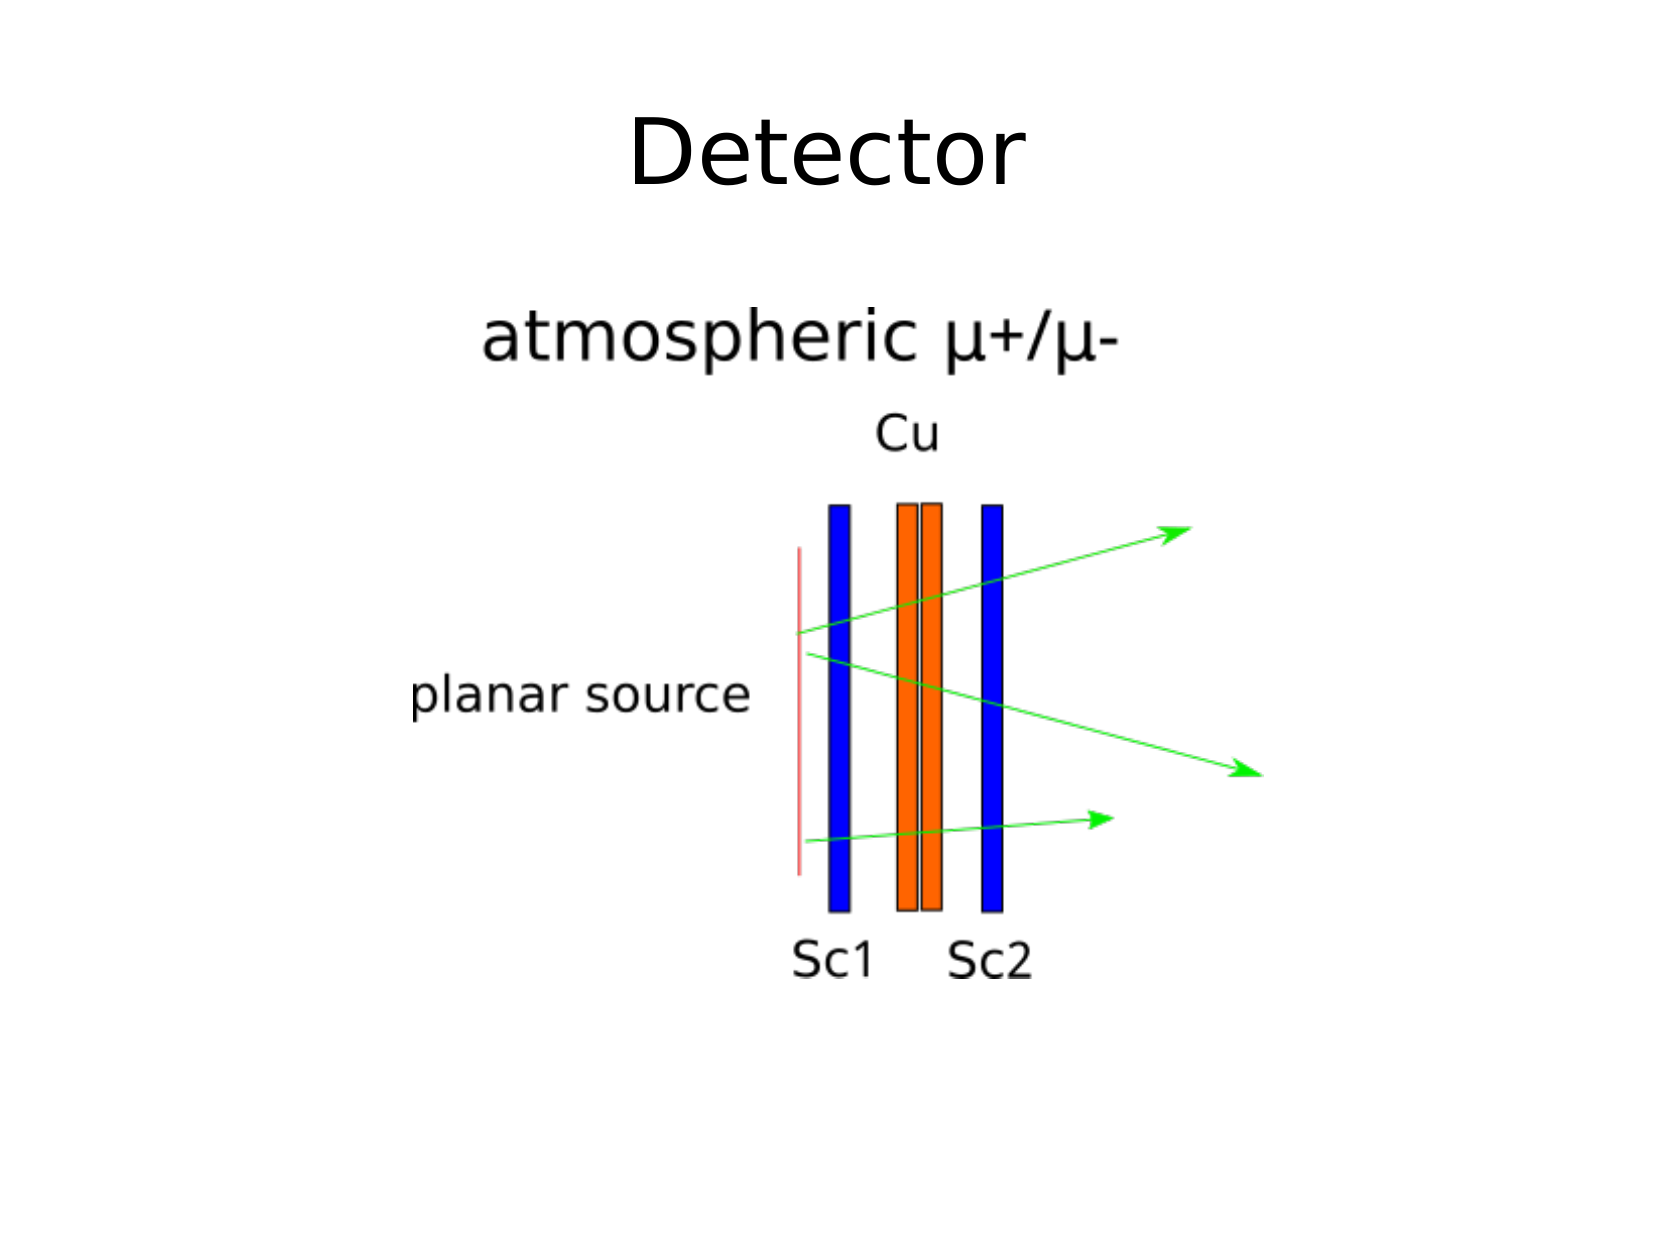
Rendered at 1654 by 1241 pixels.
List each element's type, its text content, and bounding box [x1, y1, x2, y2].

title Detector [82, 49, 1571, 257]
picture [413, 307, 1264, 979]
